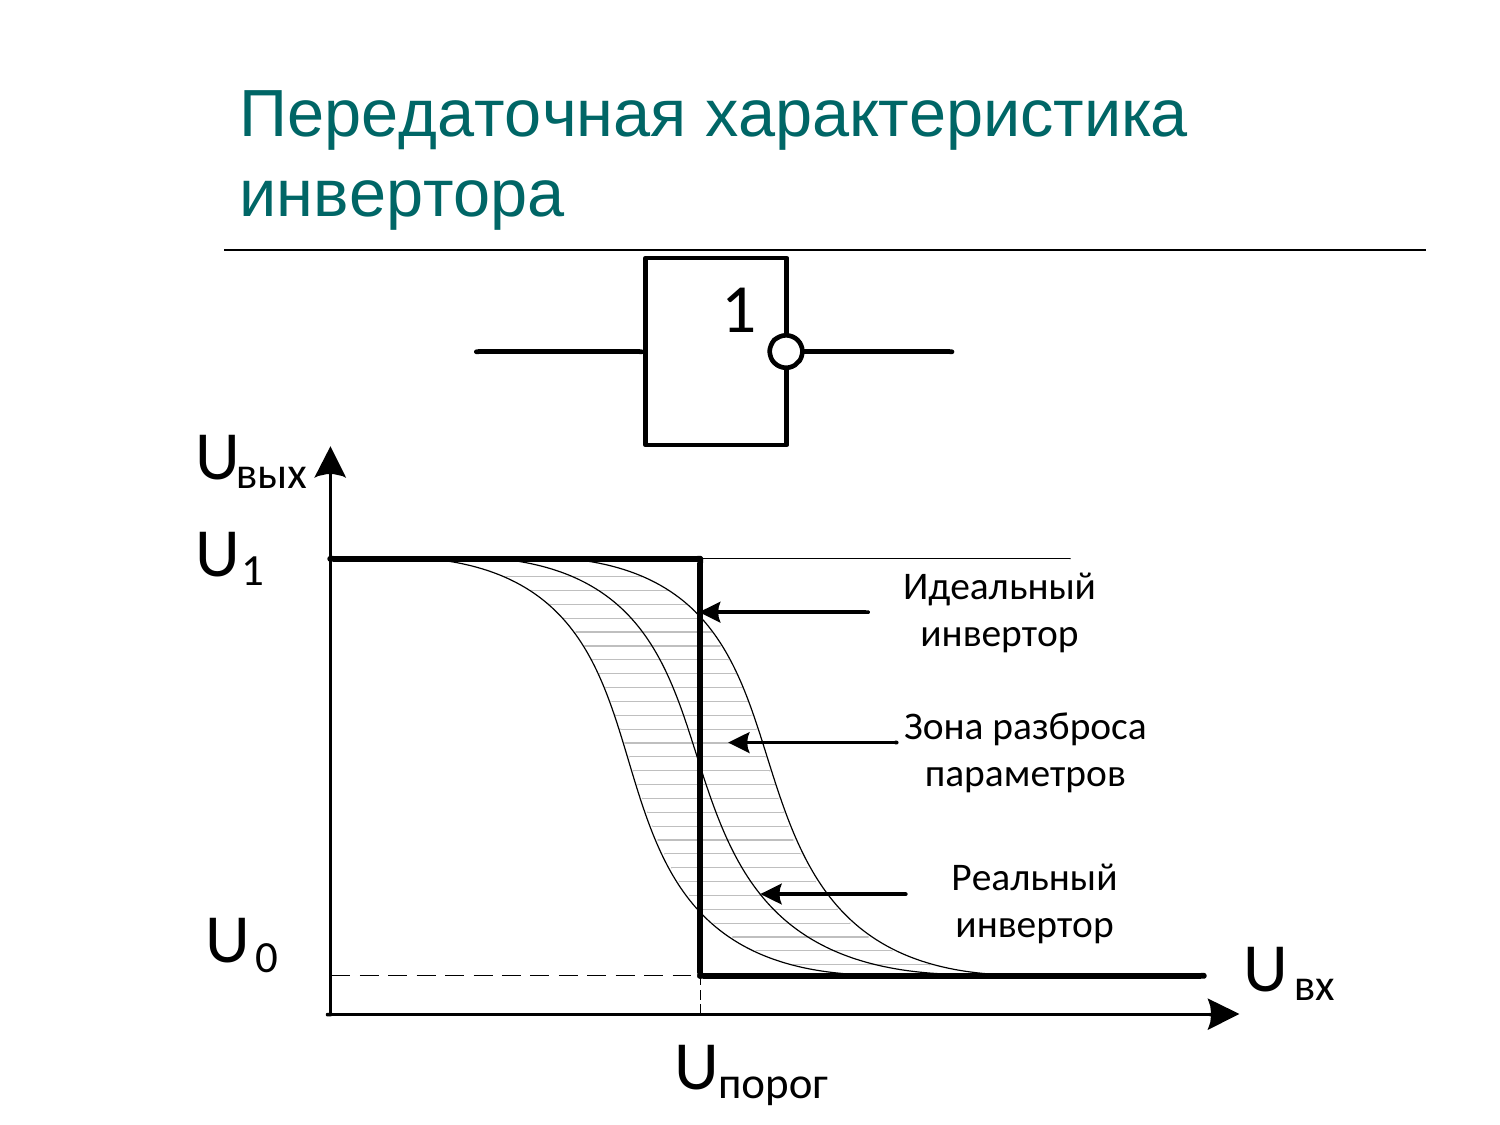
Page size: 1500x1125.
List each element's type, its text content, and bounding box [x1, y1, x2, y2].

chart [177, 248, 1365, 1118]
title Передаточная характеристика инвертора [224, 49, 1425, 237]
